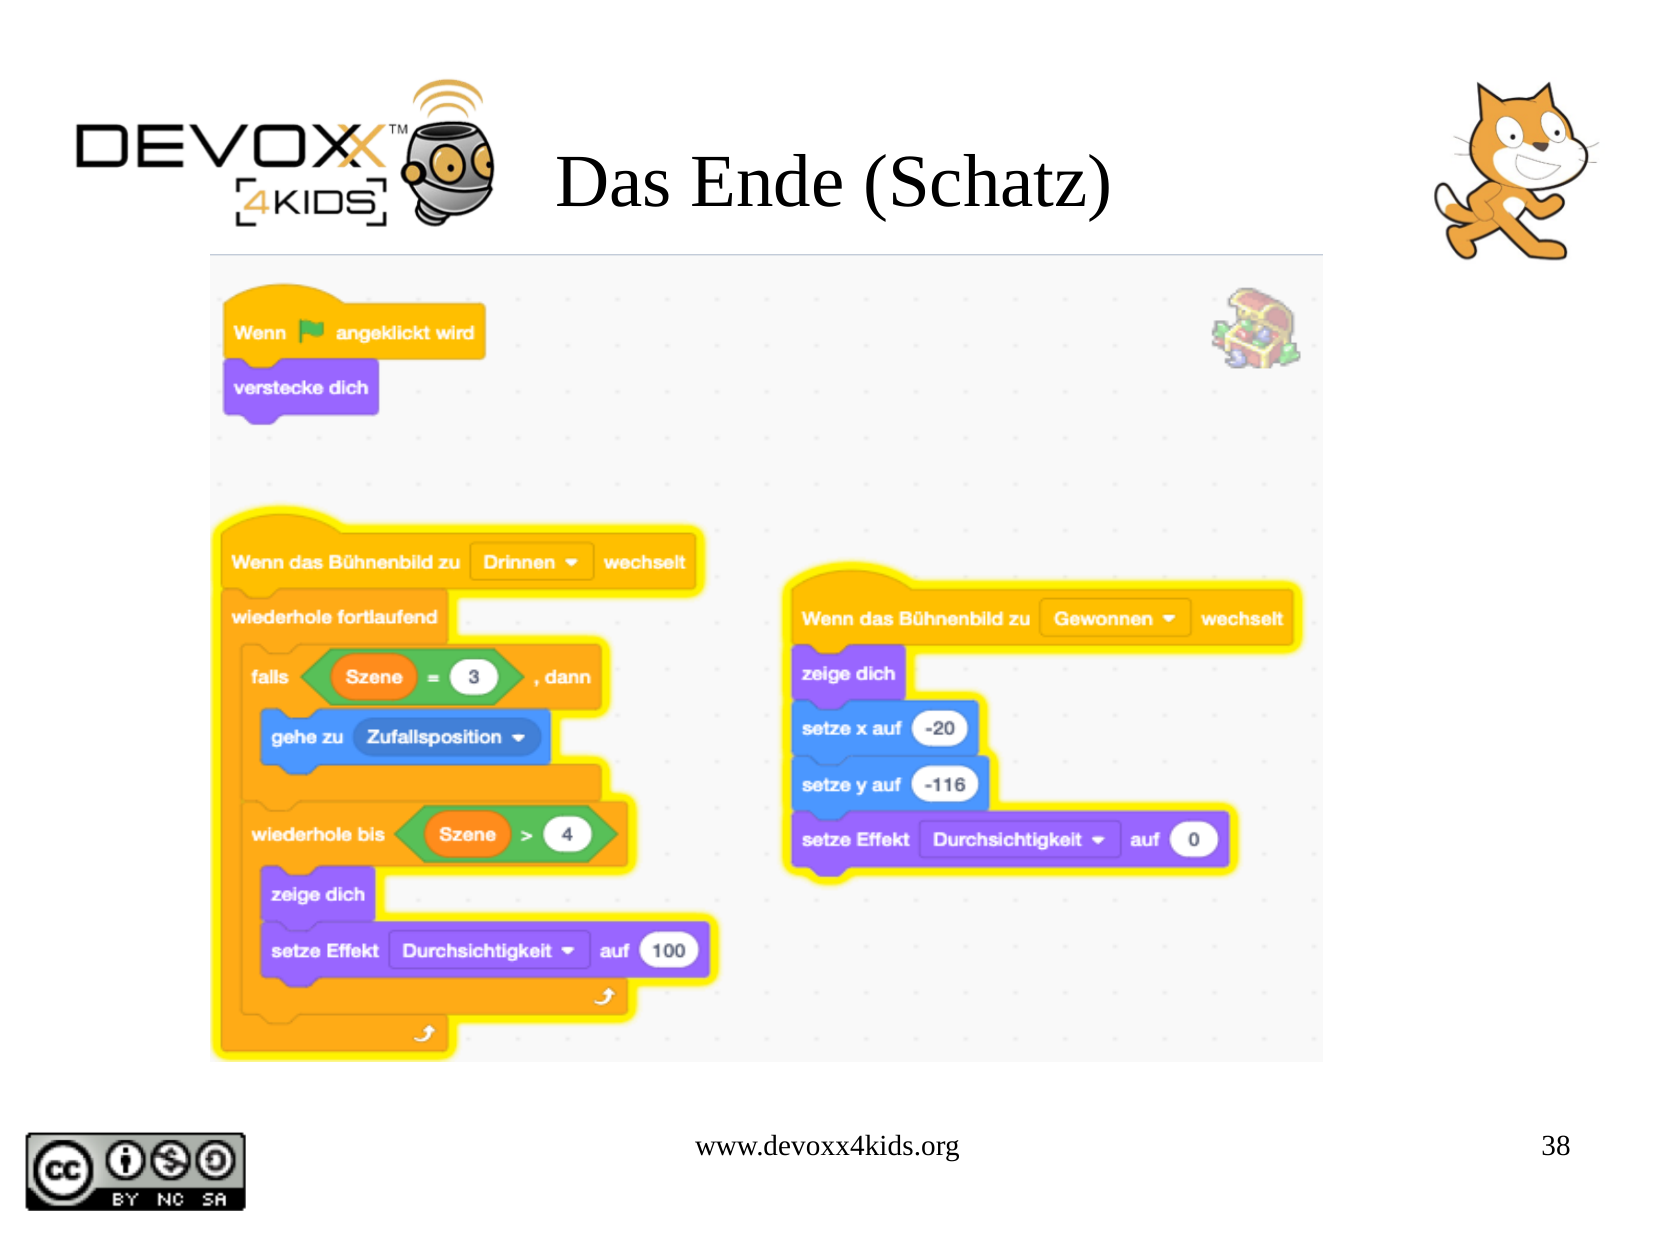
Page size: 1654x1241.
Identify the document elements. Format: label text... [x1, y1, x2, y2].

title Das Ende (Schatz) [555, 78, 1347, 284]
picture [35, 58, 1323, 1062]
picture [14, 1121, 249, 1212]
picture [1431, 54, 1607, 272]
